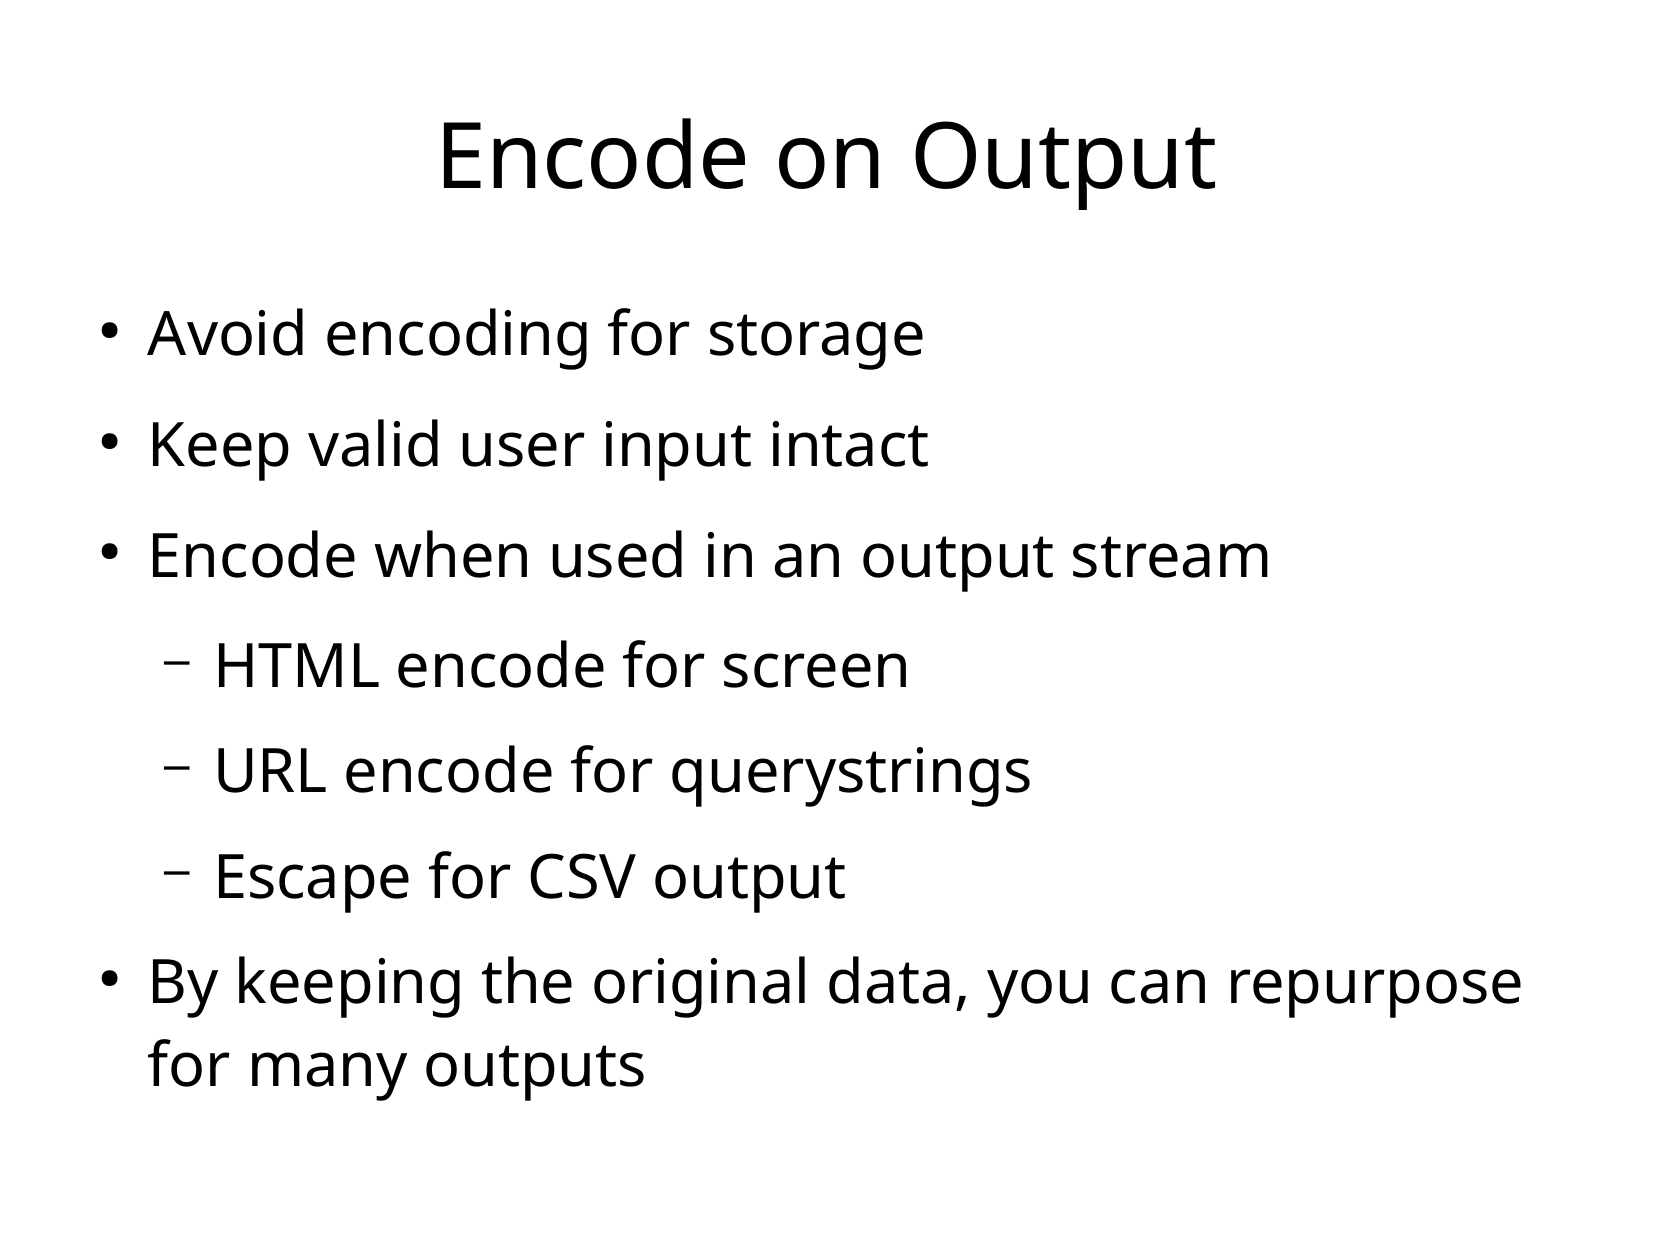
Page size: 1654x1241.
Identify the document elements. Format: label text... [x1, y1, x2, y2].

list Avoid encoding for storage Keep valid user input intact Encode when used in an output stream HTML encode for screen URL encode for querystrings Escape for CSV output By keeping the original data, you can repurpose for many outputs [82, 290, 1571, 1109]
title Encode on Output [82, 56, 1571, 250]
